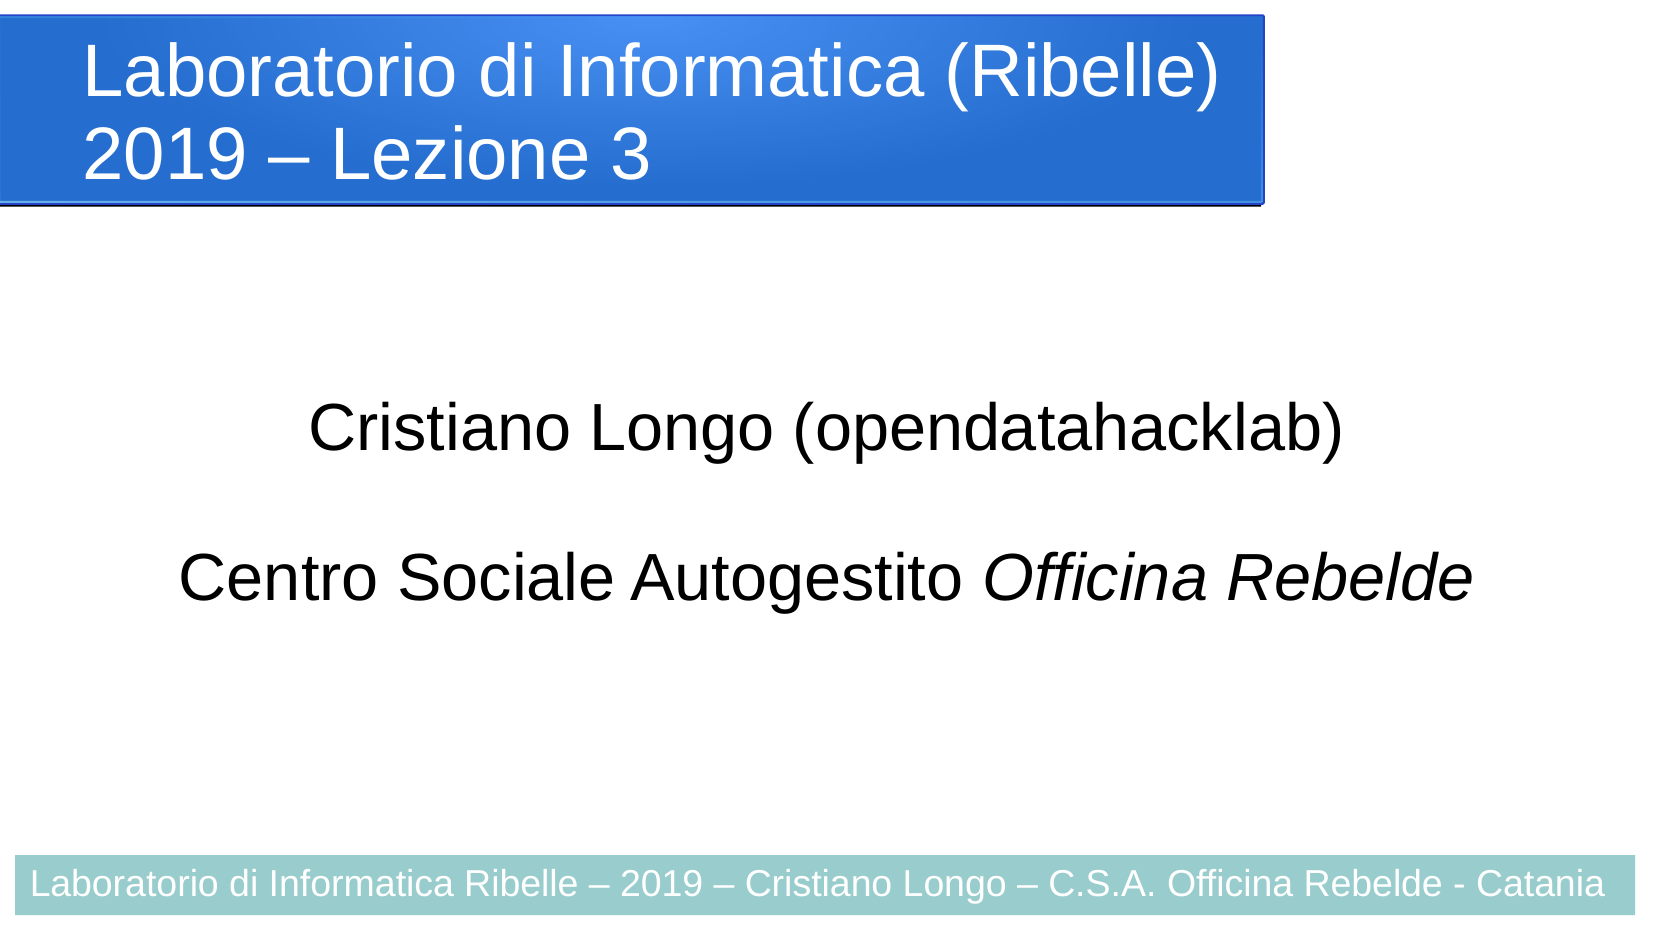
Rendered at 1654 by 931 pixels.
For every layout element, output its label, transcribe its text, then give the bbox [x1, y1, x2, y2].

title Laboratorio di Informatica (Ribelle) 2019 – Lezione 3 [82, 29, 1235, 196]
subtitle Cristiano Longo (opendatahacklab) Centro Sociale Autogestito Officina Rebelde [82, 224, 1571, 855]
text_box Laboratorio di Informatica Ribelle – 2019 – Cristiano Longo – C.S.A. Officina Rebelde - Catania [15, 855, 1636, 916]
